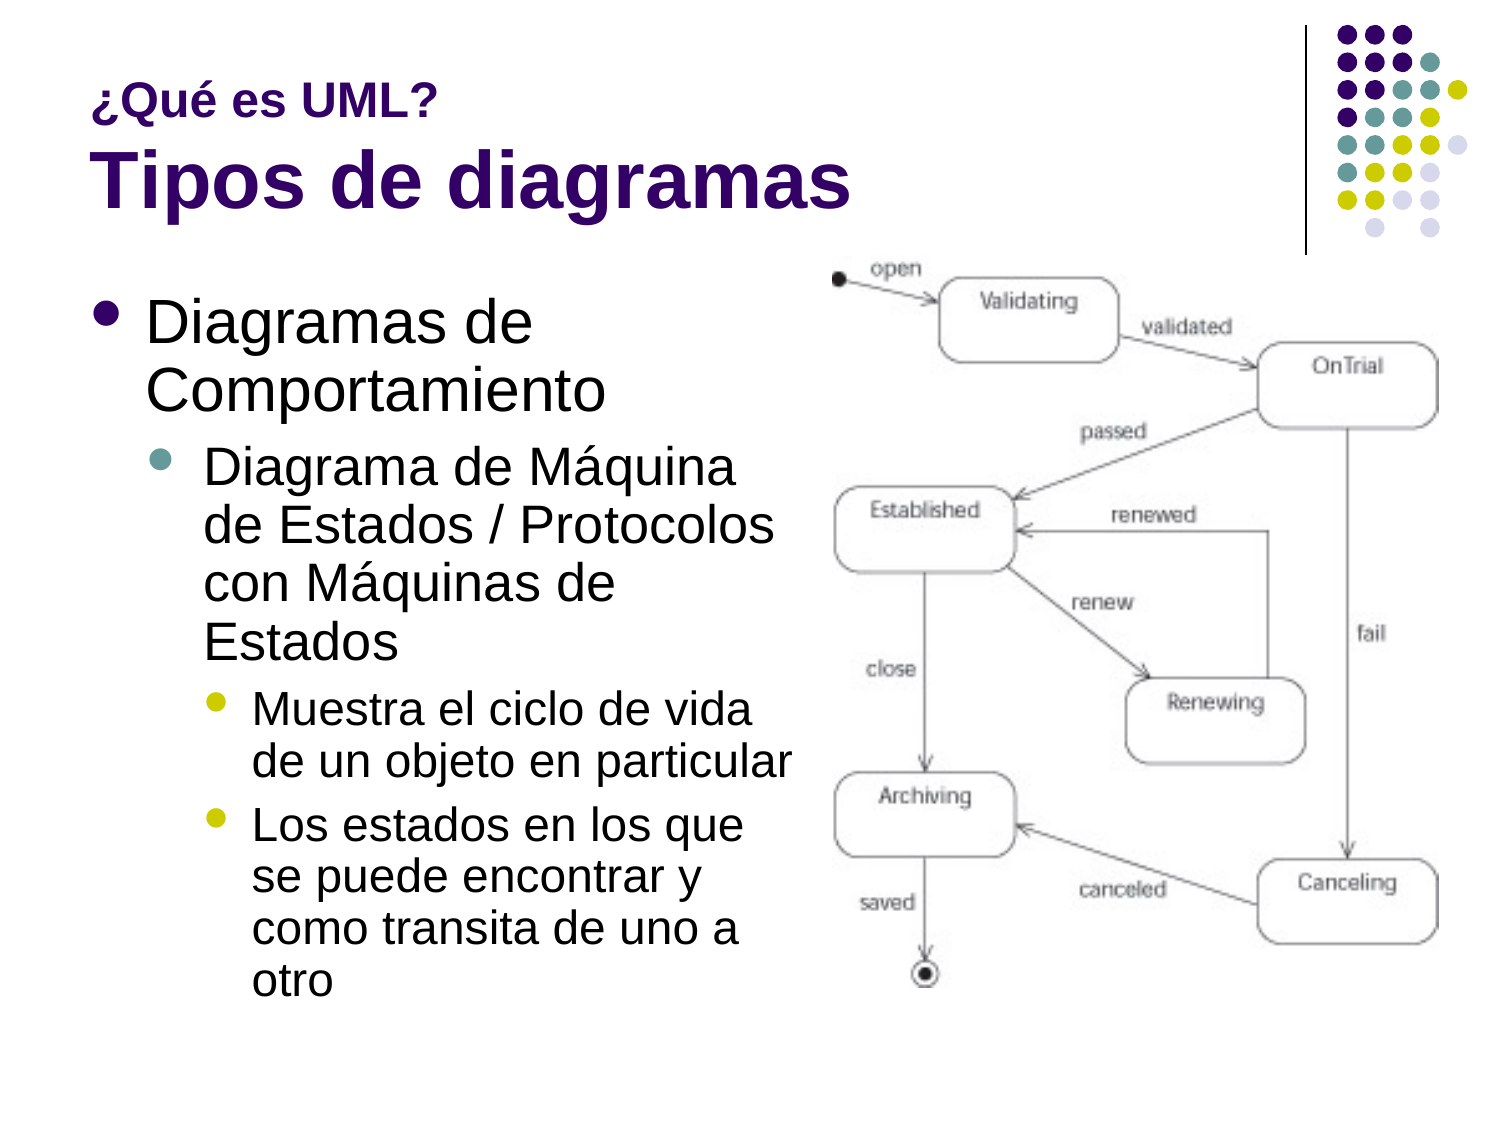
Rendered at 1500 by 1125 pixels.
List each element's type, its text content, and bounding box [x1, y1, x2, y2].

list Diagramas de Comportamiento Diagrama de Máquina de Estados / Protocolos con Máquinas de Estados Muestra el ciclo de vida de un objeto en particular Los estados en los que se puede encontrar y como transita de uno a otro [74, 282, 821, 1059]
picture [832, 255, 1439, 988]
title ¿Qué es UML? Tipos de diagramas [74, 20, 1313, 233]
